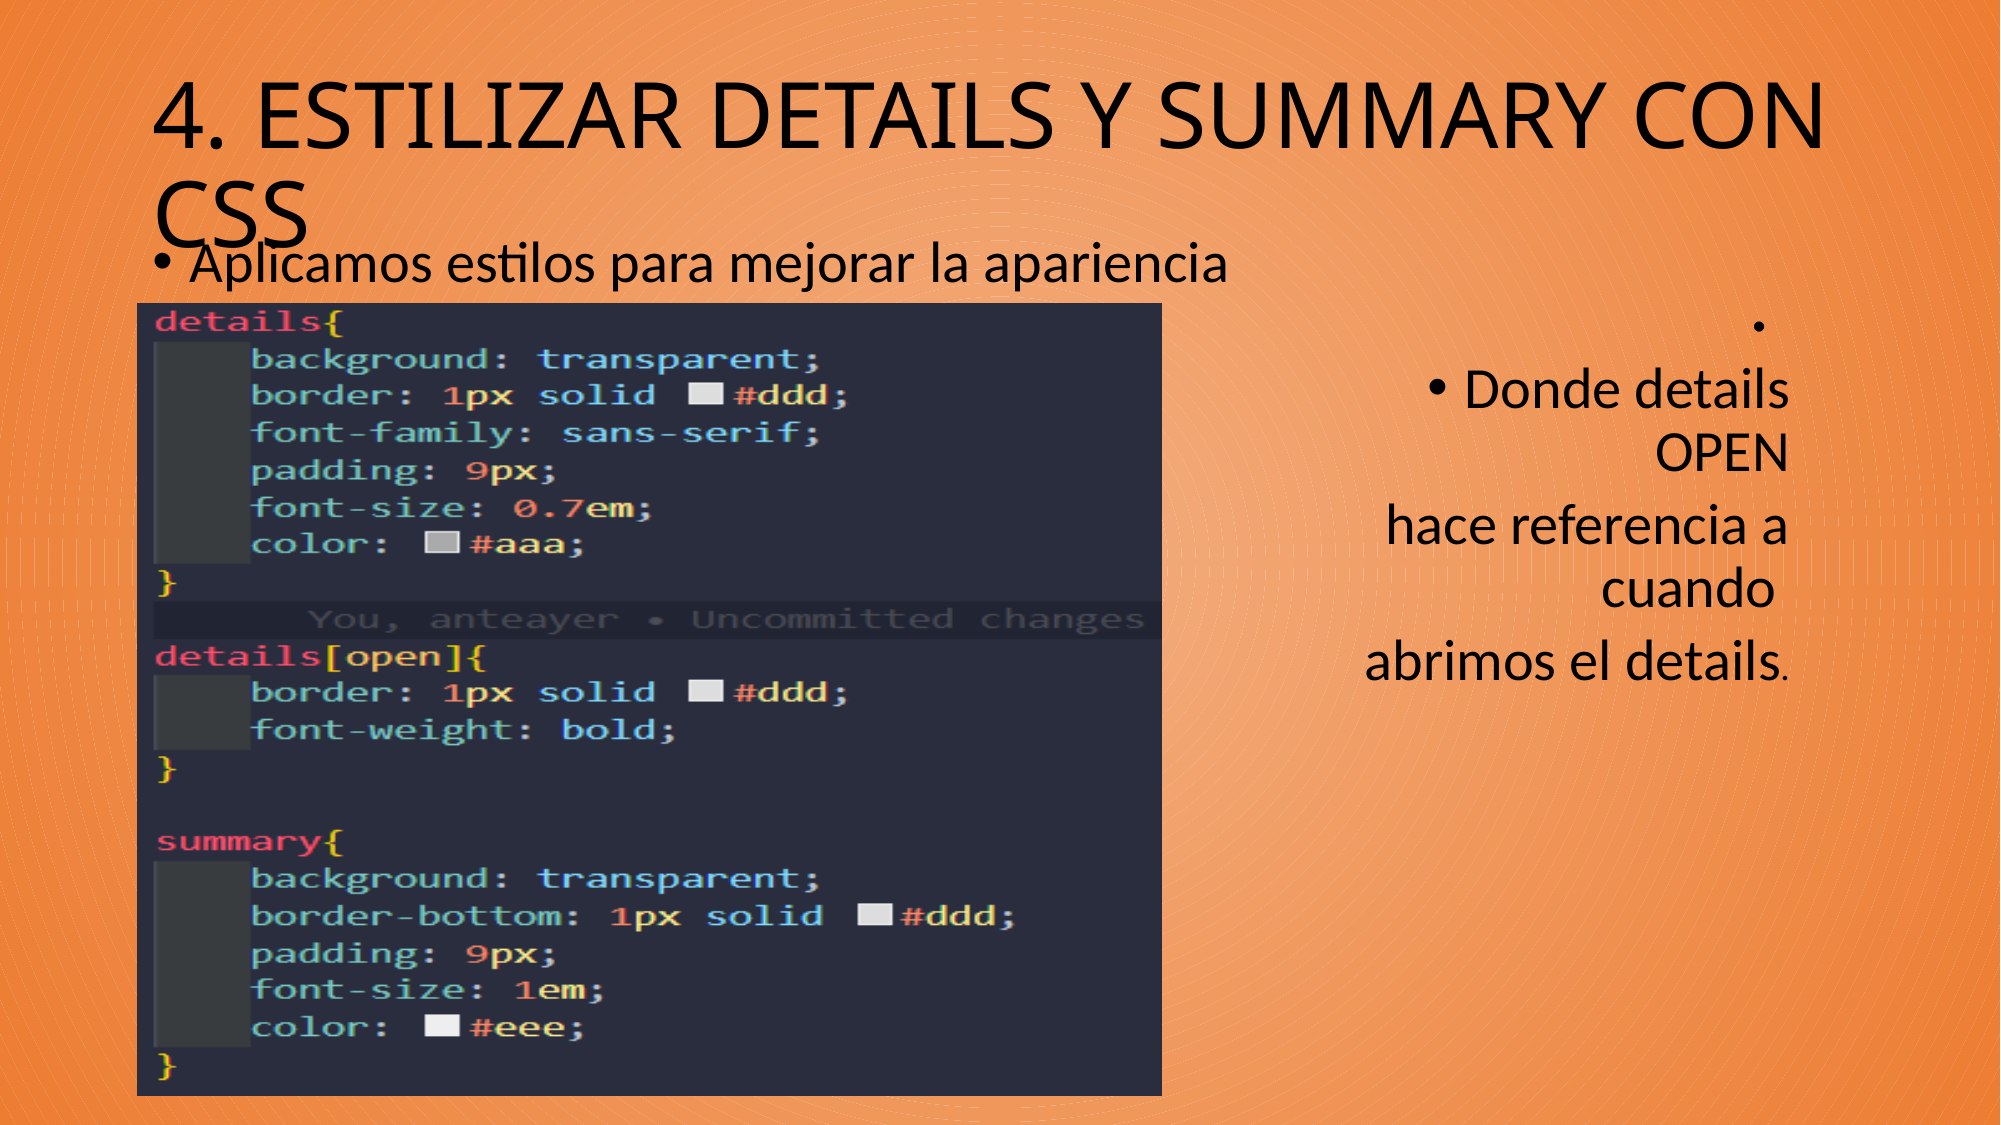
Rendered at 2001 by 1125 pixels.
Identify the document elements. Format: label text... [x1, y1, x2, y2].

list Aplicamos estilos para mejorar la apariencia Donde details OPEN hace referencia a cuando abrimos el details. [137, 224, 1863, 1014]
title 4. ESTILIZAR DETAILS Y SUMMARY CON CSS [137, 59, 1863, 224]
picture [137, 303, 1162, 1096]
